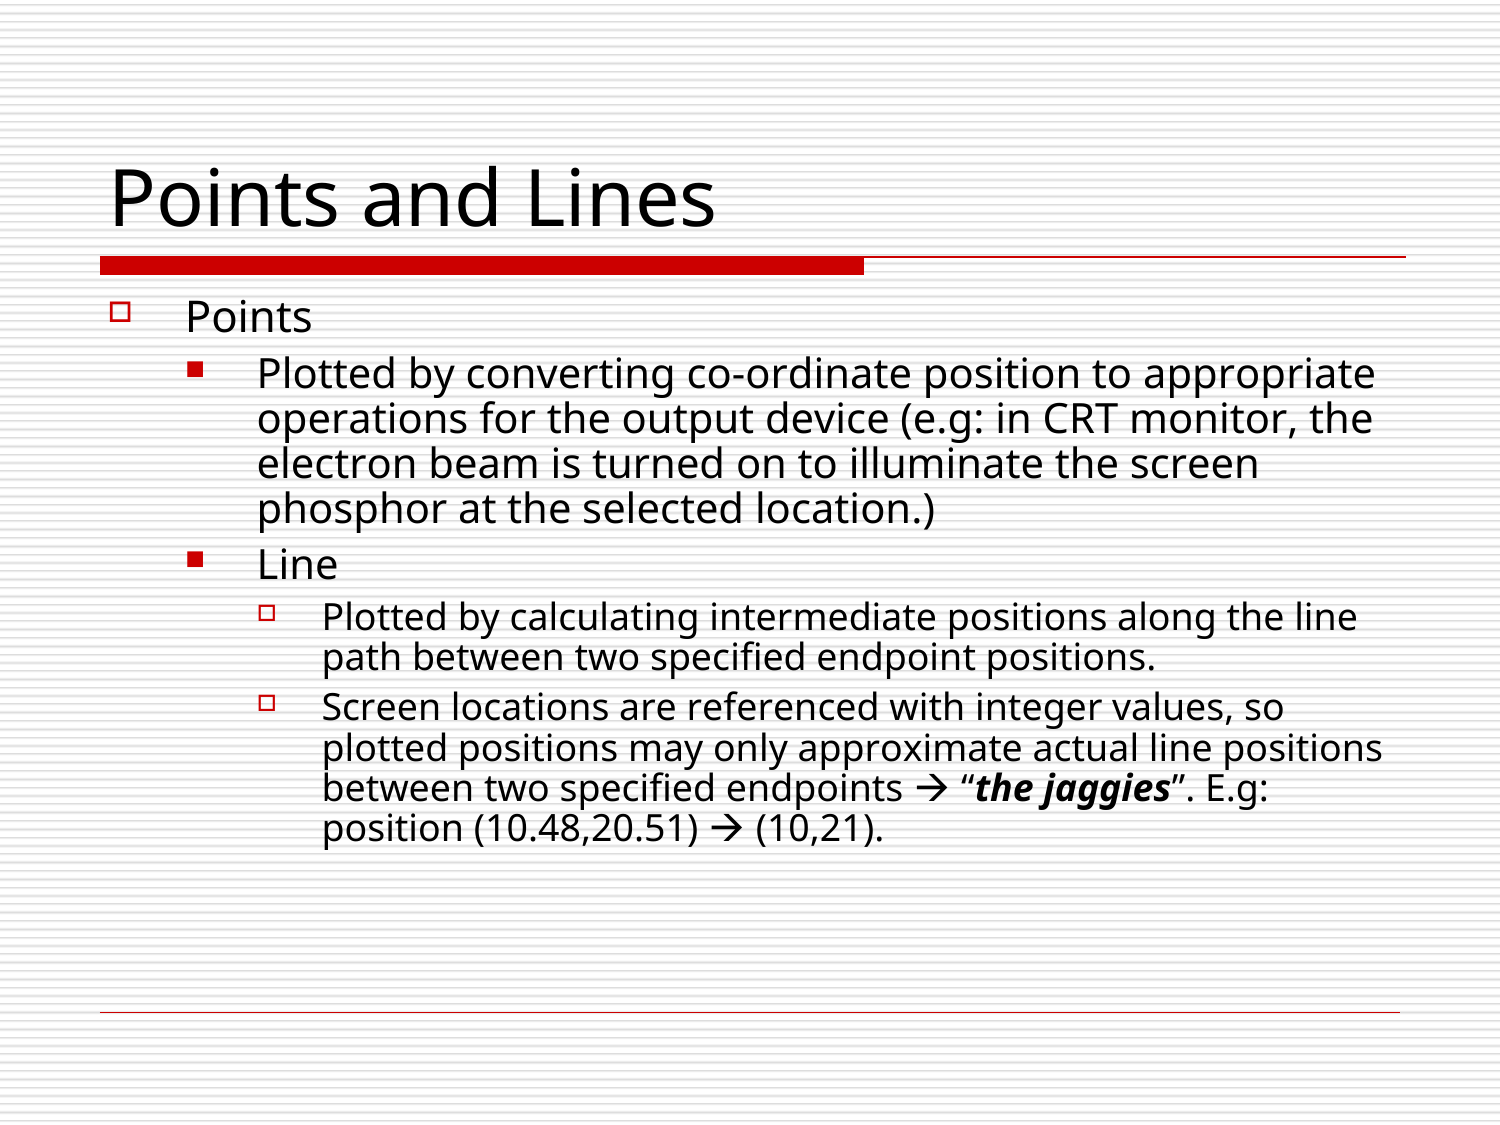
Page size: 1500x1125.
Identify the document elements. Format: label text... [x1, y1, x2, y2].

title Points and Lines [94, 50, 1407, 250]
list Points Plotted by converting co-ordinate position to appropriate operations for the output device (e.g: in CRT monitor, the electron beam is turned on to illuminate the screen phosphor at the selected location.) Line Plotted by calculating intermediate positions along the line path between two specified endpoint positions. Screen locations are referenced with integer values, so plotted positions may only approximate actual line positions between two specified endpoints  “the jaggies”. E.g: position (10.48,20.51)  (10,21). [92, 287, 1406, 988]
picture [0, 0, 1500, 1125]
